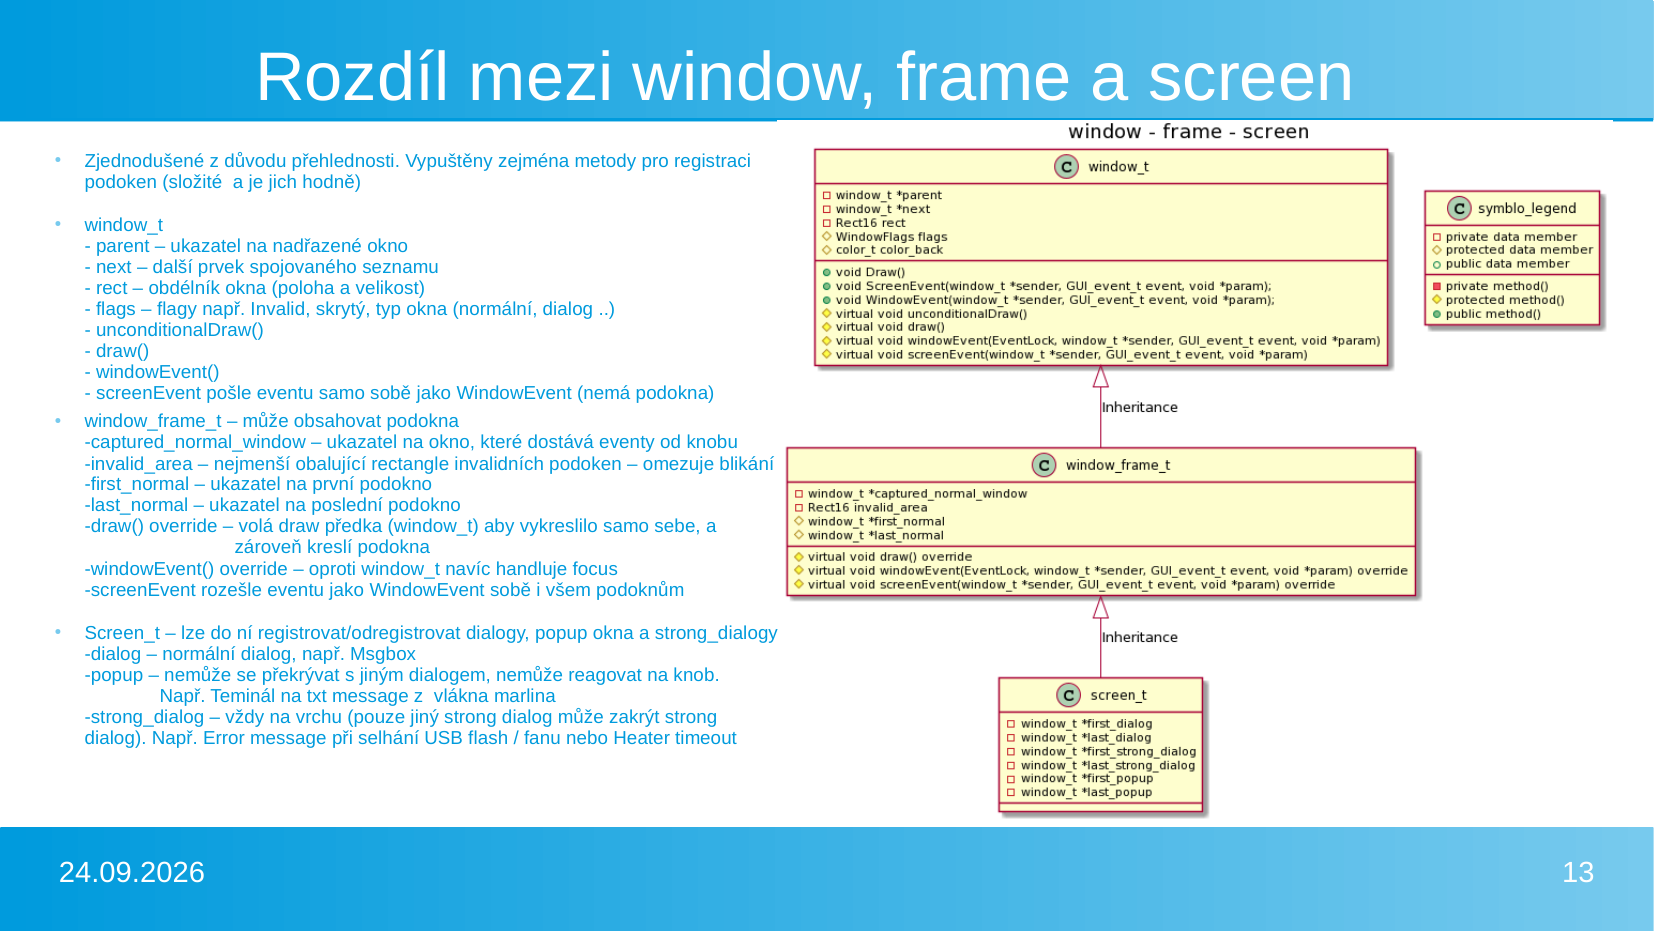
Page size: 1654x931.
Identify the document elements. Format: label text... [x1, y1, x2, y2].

title Rozdíl mezi window, frame a screen [37, 37, 1573, 116]
list Zjednodušené z důvodu přehlednosti. Vypuštěny zejména metody pro registraci podoken (složité a je jich hodně) window_t - parent – ukazatel na nadřazené okno - next – další prvek spojovaného seznamu - rect – obdélník okna (poloha a velikost) - flags – flagy např. Invalid, skrytý, typ okna (normální, dialog ..) - unconditionalDraw() - draw() - windowEvent() - screenEvent pošle eventu samo sobě jako WindowEvent (nemá podokna) window_frame_t – může obsahovat podokna -captured_normal_window – ukazatel na okno, které dostává eventy od knobu -invalid_area – nejmenší obalující rectangle invalidních podoken – omezuje blikání -first_normal – ukazatel na první podokno -last_normal – ukazatel na poslední podokno -draw() override – volá draw předka (window_t) aby vykreslilo samo sebe, a zároveň kreslí podokna -windowEvent() override – oproti window_t navíc handluje focus -screenEvent rozešle eventu jako WindowEvent sobě i všem podoknům Screen_t – lze do ní registrovat/odregistrovat dialogy, popup okna a strong_dialogy -dialog – normální dialog, např. Msgbox -popup – nemůže se překrývat s jiným dialogem, nemůže reagovat na knob. Např. Teminál na txt message z vlákna marlina -strong_dialog – vždy na vrchu (pouze jiný strong dialog může zakrýt strong dialog). Např. Error message při selhání USB flash / fanu nebo Heater timeout [39, 150, 785, 839]
picture [777, 121, 1613, 826]
